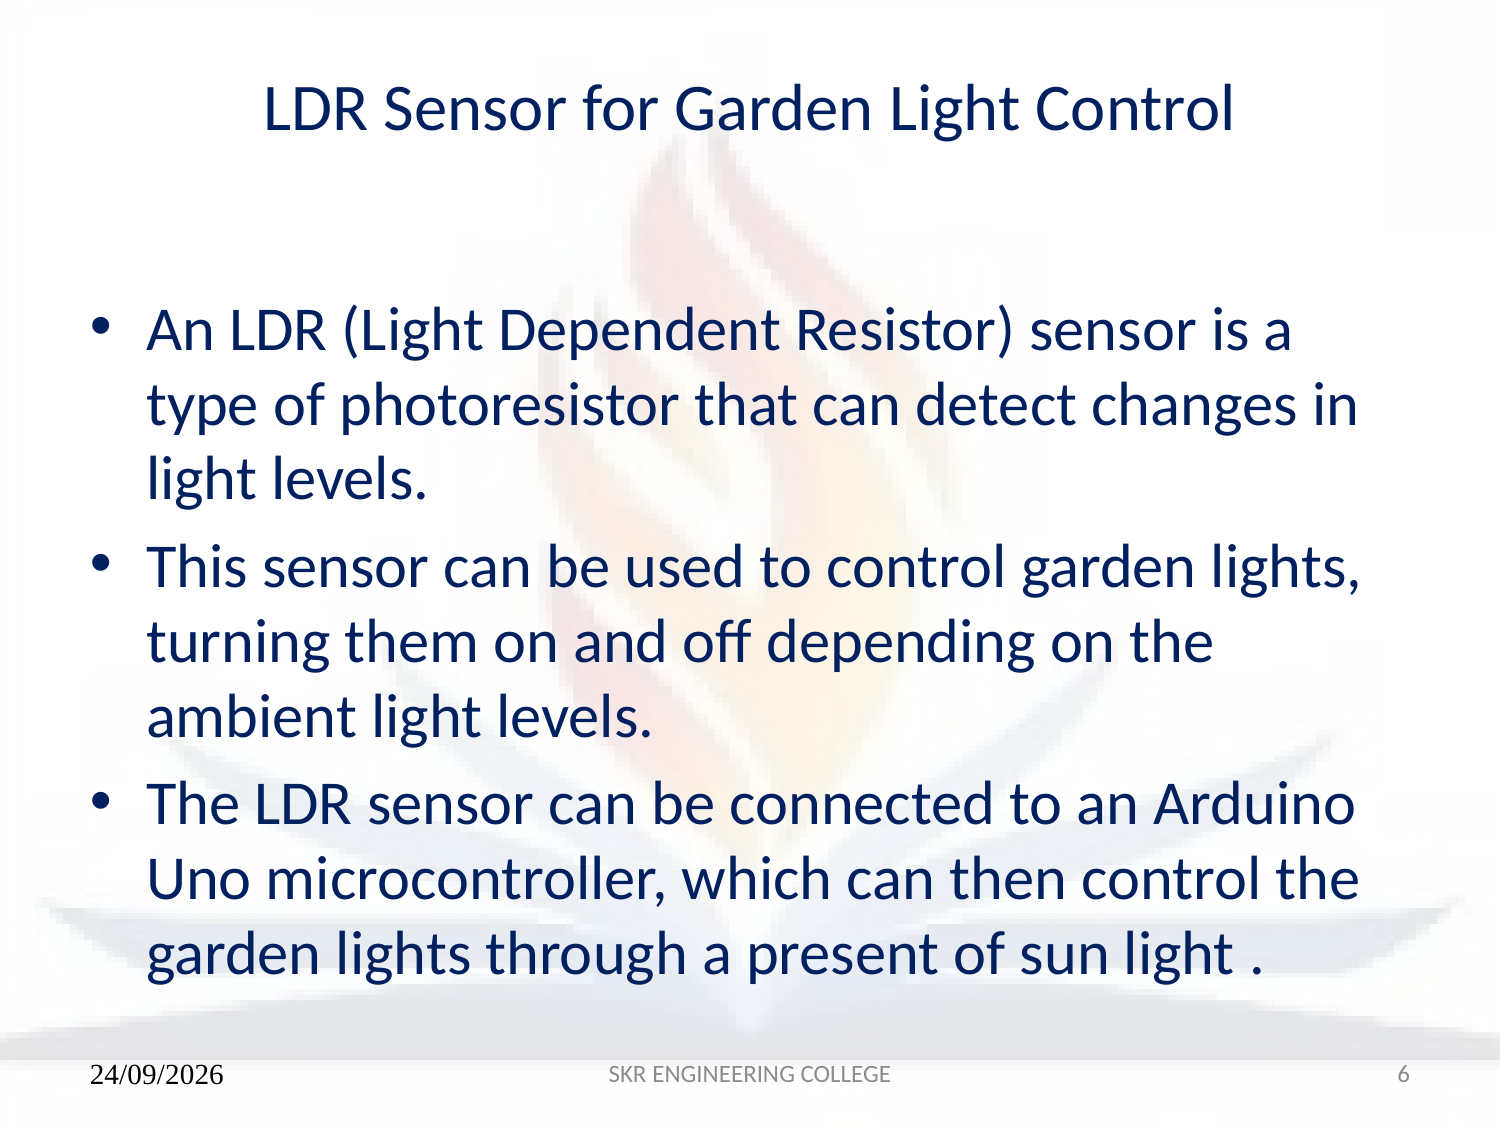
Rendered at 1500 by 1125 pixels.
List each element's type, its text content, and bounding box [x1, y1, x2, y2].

list An LDR (Light Dependent Resistor) sensor is a type of photoresistor that can detect changes in light levels. This sensor can be used to control garden lights, turning them on and off depending on the ambient light levels. The LDR sensor can be connected to an Arduino Uno microcontroller, which can then control the garden lights through a present of sun light . [75, 187, 1425, 1005]
title LDR Sensor for Garden Light Control [75, 45, 1425, 163]
